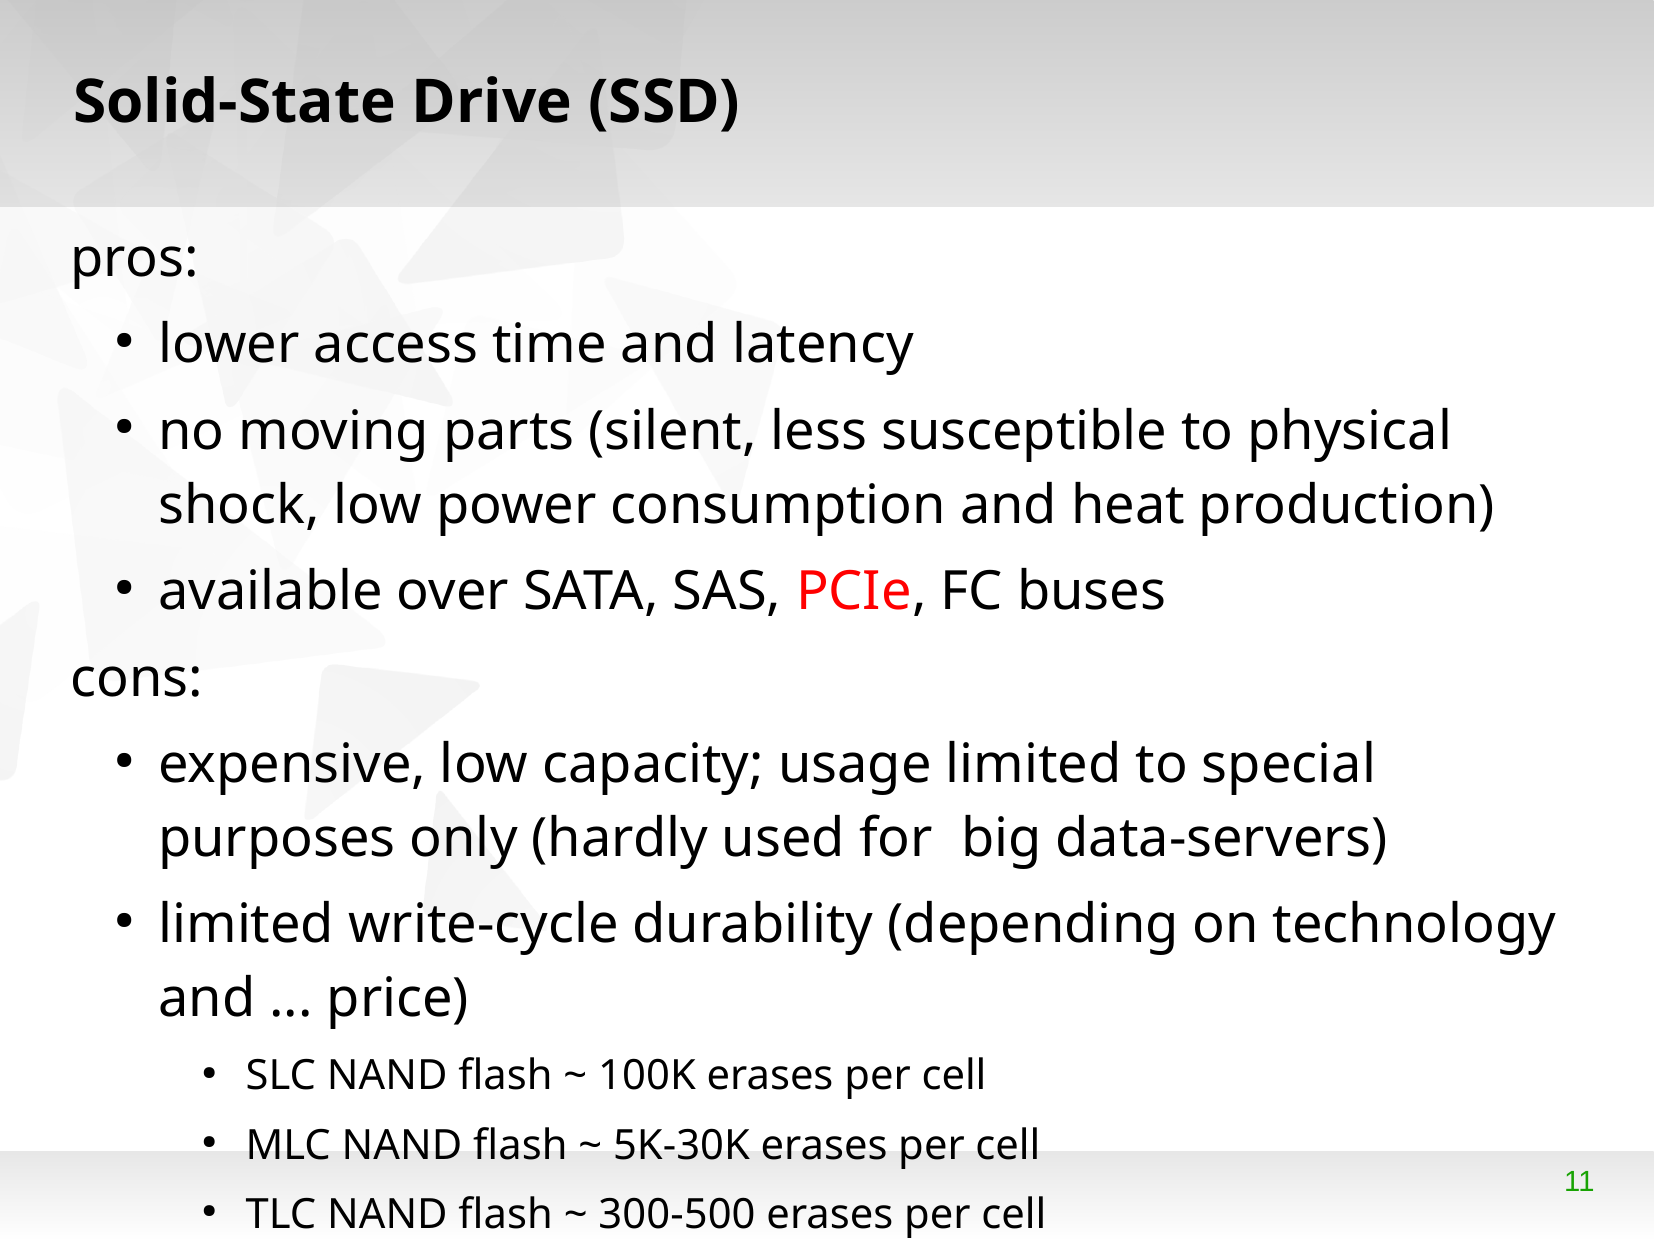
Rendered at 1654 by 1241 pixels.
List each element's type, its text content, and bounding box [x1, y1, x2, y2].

picture [0, 0, 783, 931]
list pros: lower access time and latency no moving parts (silent, less susceptible to physical shock, low power consumption and heat production) available over SATA, SAS, PCIe, FC buses cons: expensive, low capacity; usage limited to special purposes only (hardly used for big data-servers) limited write-cycle durability (depending on technology and ... price) SLC NAND flash ~ 100K erases per cell MLC NAND flash ~ 5K-30K erases per cell TLC NAND flash ~ 300-500 erases per cell [70, 218, 1607, 1146]
title Solid-State Drive (SSD) [4, 0, 1350, 155]
